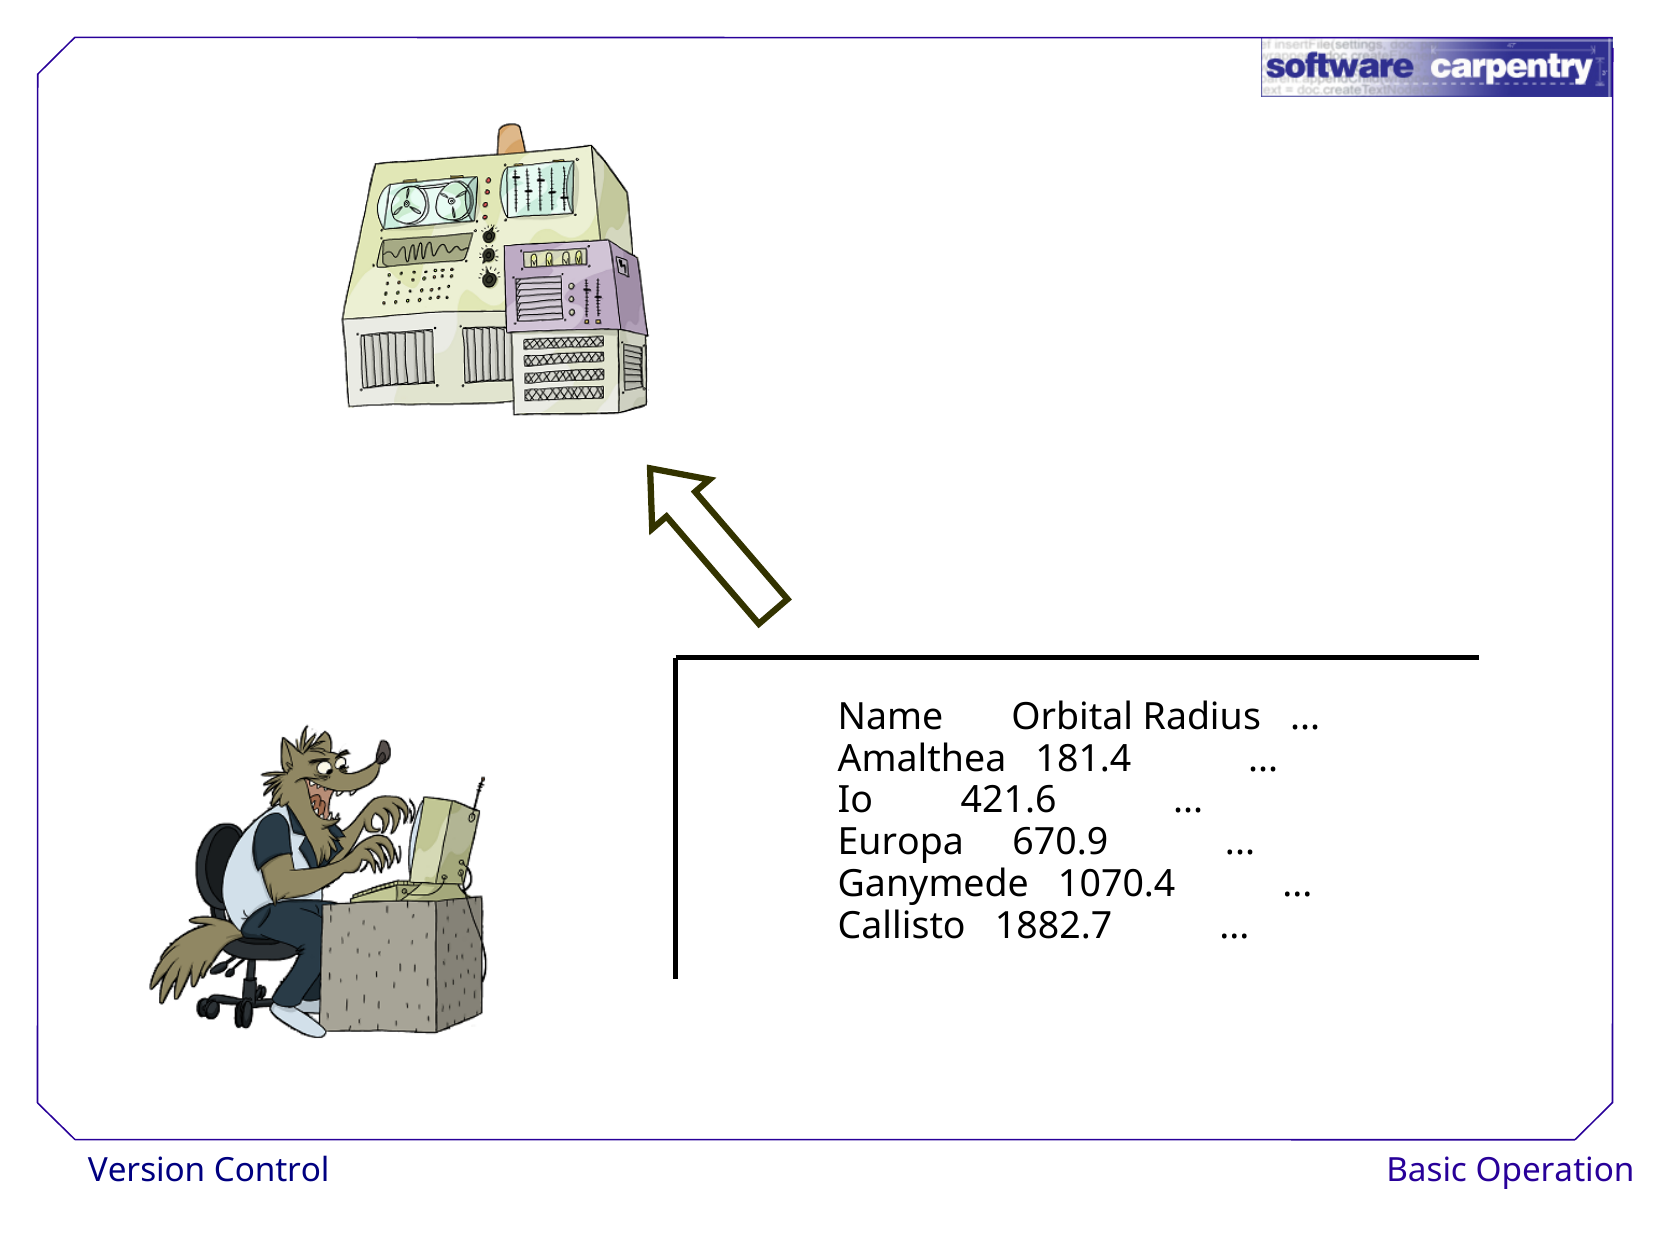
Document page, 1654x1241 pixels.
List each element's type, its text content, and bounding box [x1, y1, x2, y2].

picture [1261, 39, 1613, 97]
text_box Name Orbital Radius ... Amalthea 181.4 ... Io 421.6 ... Europa 670.9 ... Ganymede 1070.4 ... Callisto 1882.7 ... [822, 688, 1336, 955]
picture [137, 705, 516, 1069]
picture [307, 90, 690, 439]
